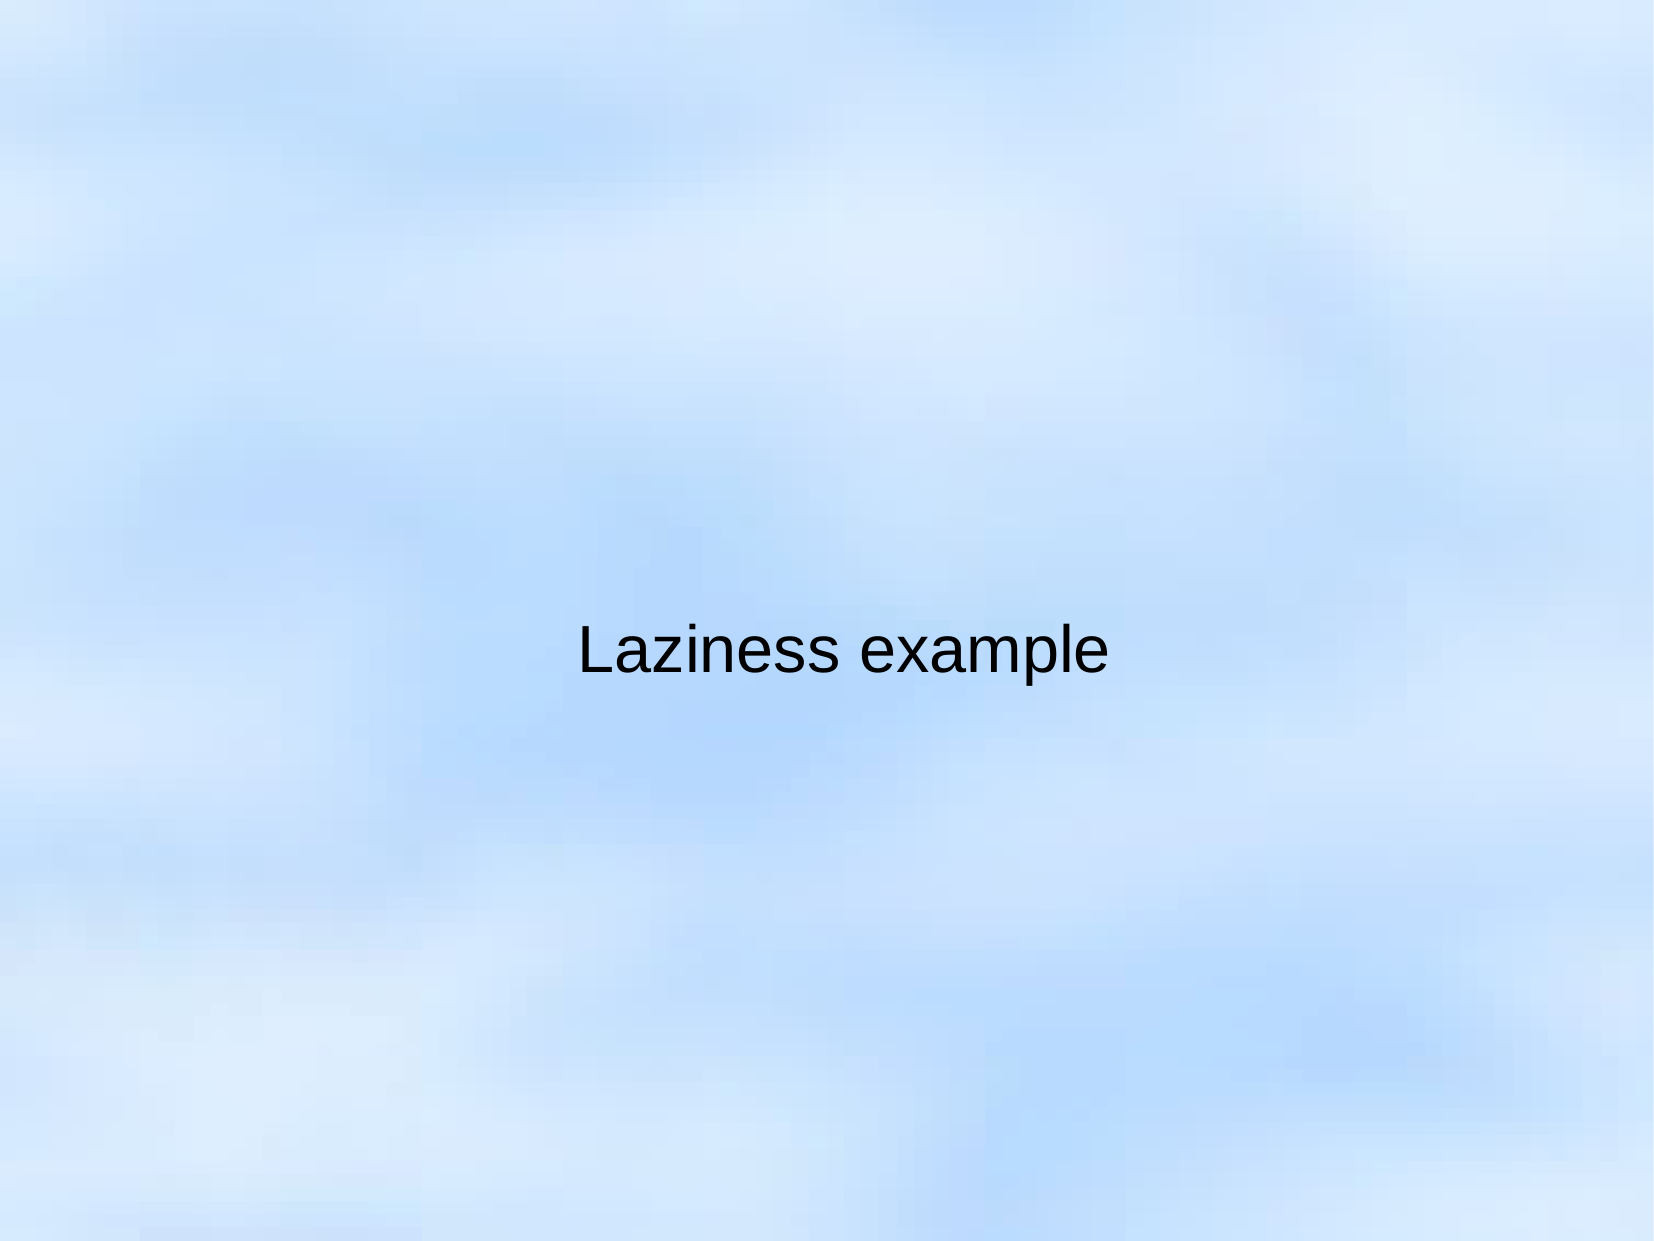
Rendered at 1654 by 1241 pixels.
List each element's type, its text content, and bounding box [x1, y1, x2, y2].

picture [0, 0, 1654, 1241]
subtitle Laziness example [82, 290, 1571, 1010]
